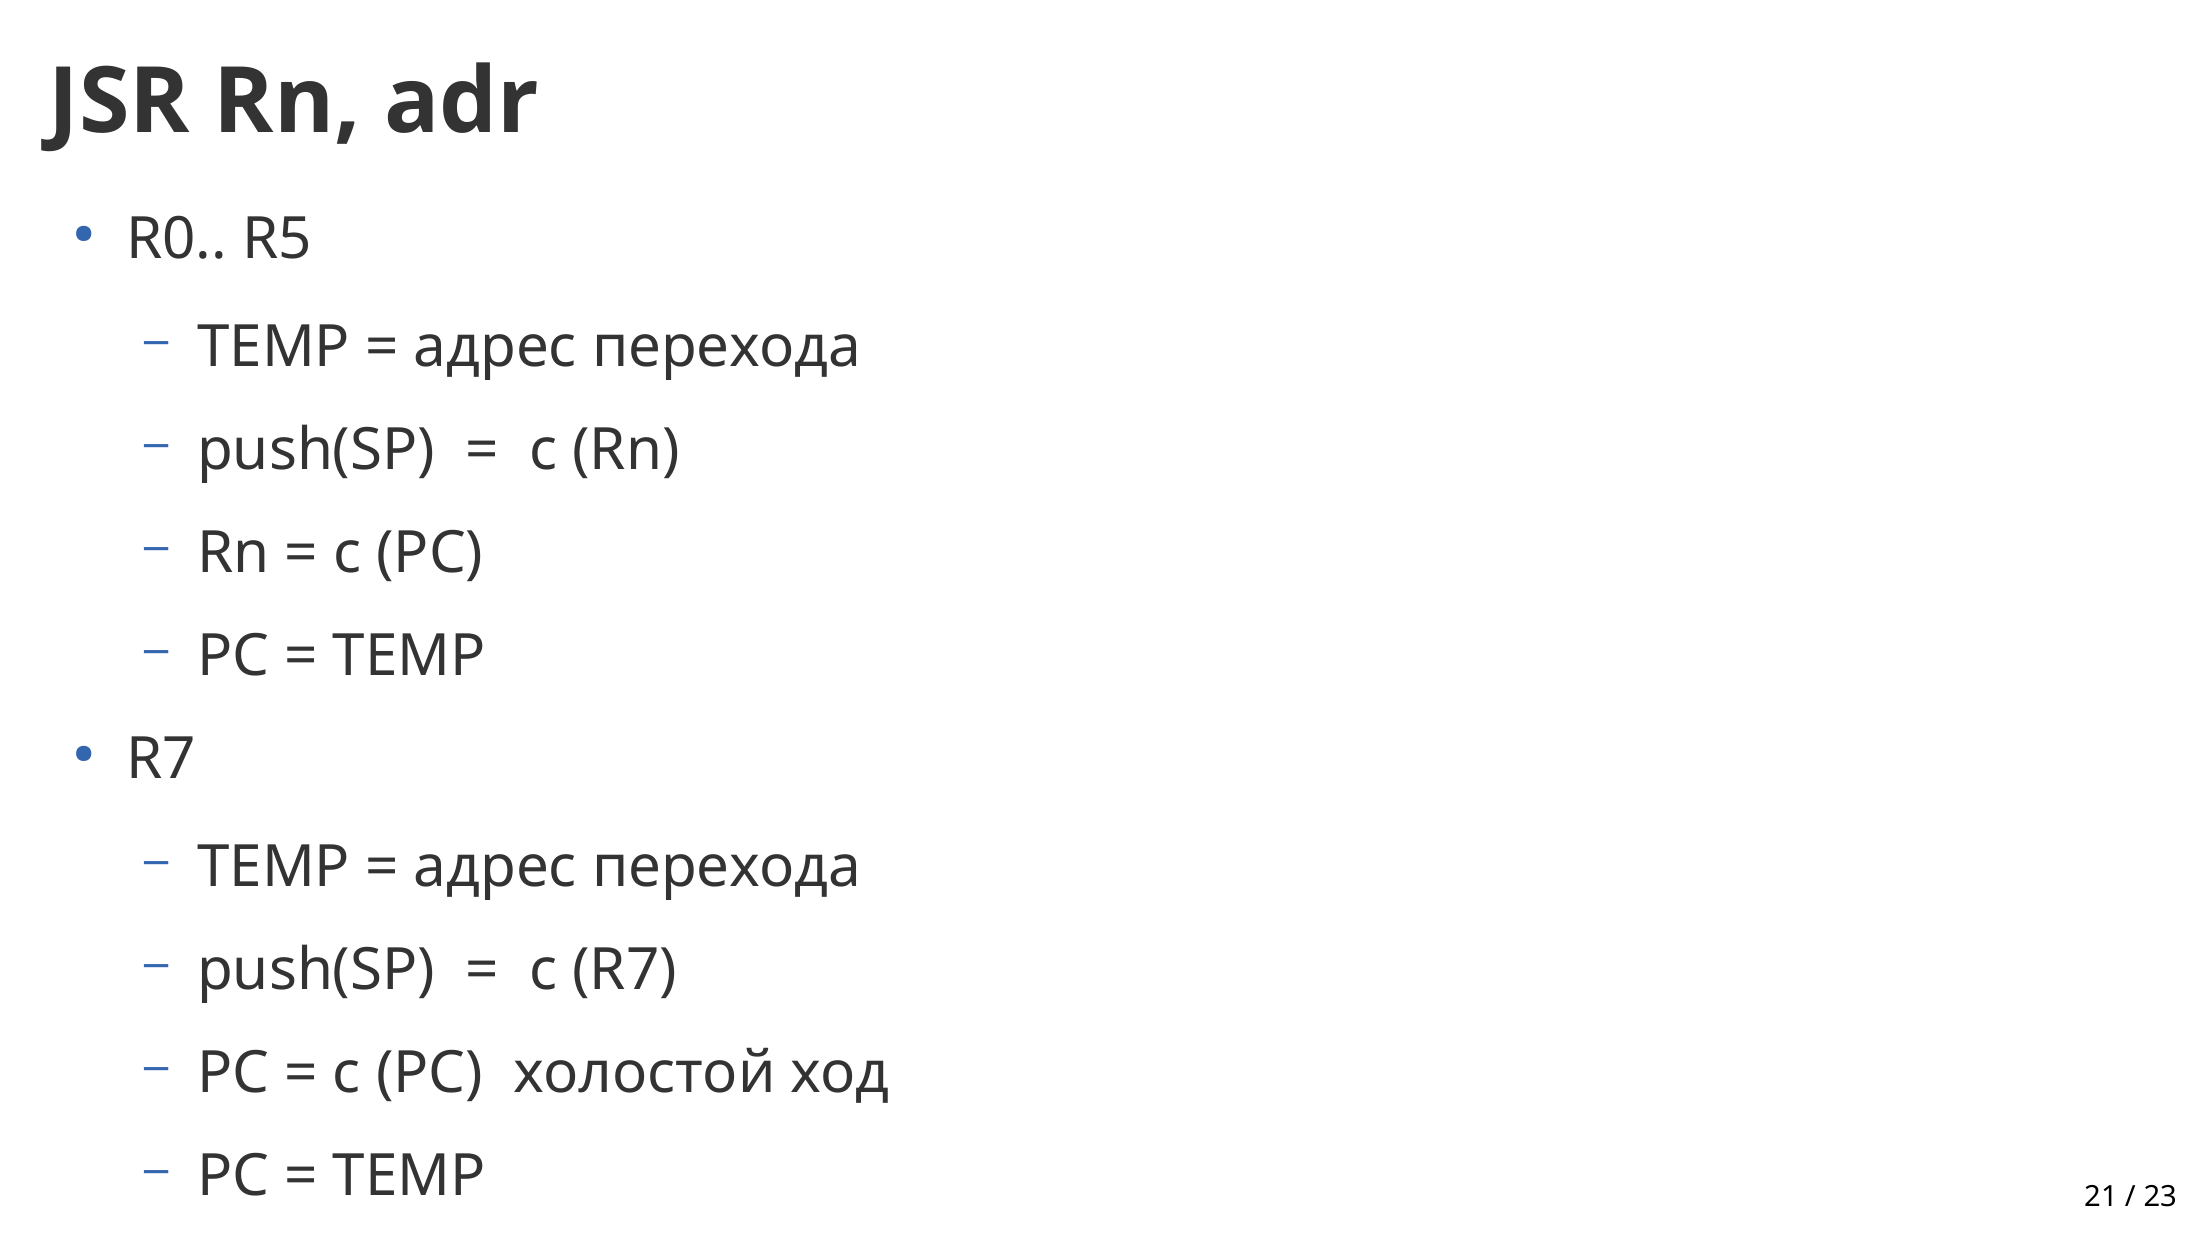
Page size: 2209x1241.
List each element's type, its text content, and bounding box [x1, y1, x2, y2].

title JSR Rn, adr [48, 34, 2174, 160]
list R0.. R5 TEMP = адрес перехода push(SP) = c (Rn) Rn = c (PC) PC = TEMP R7 TEMP = адрес перехода push(SP) = c (R7) PC = c (PC) холостой ход PC = TEMP [55, 195, 1690, 1177]
